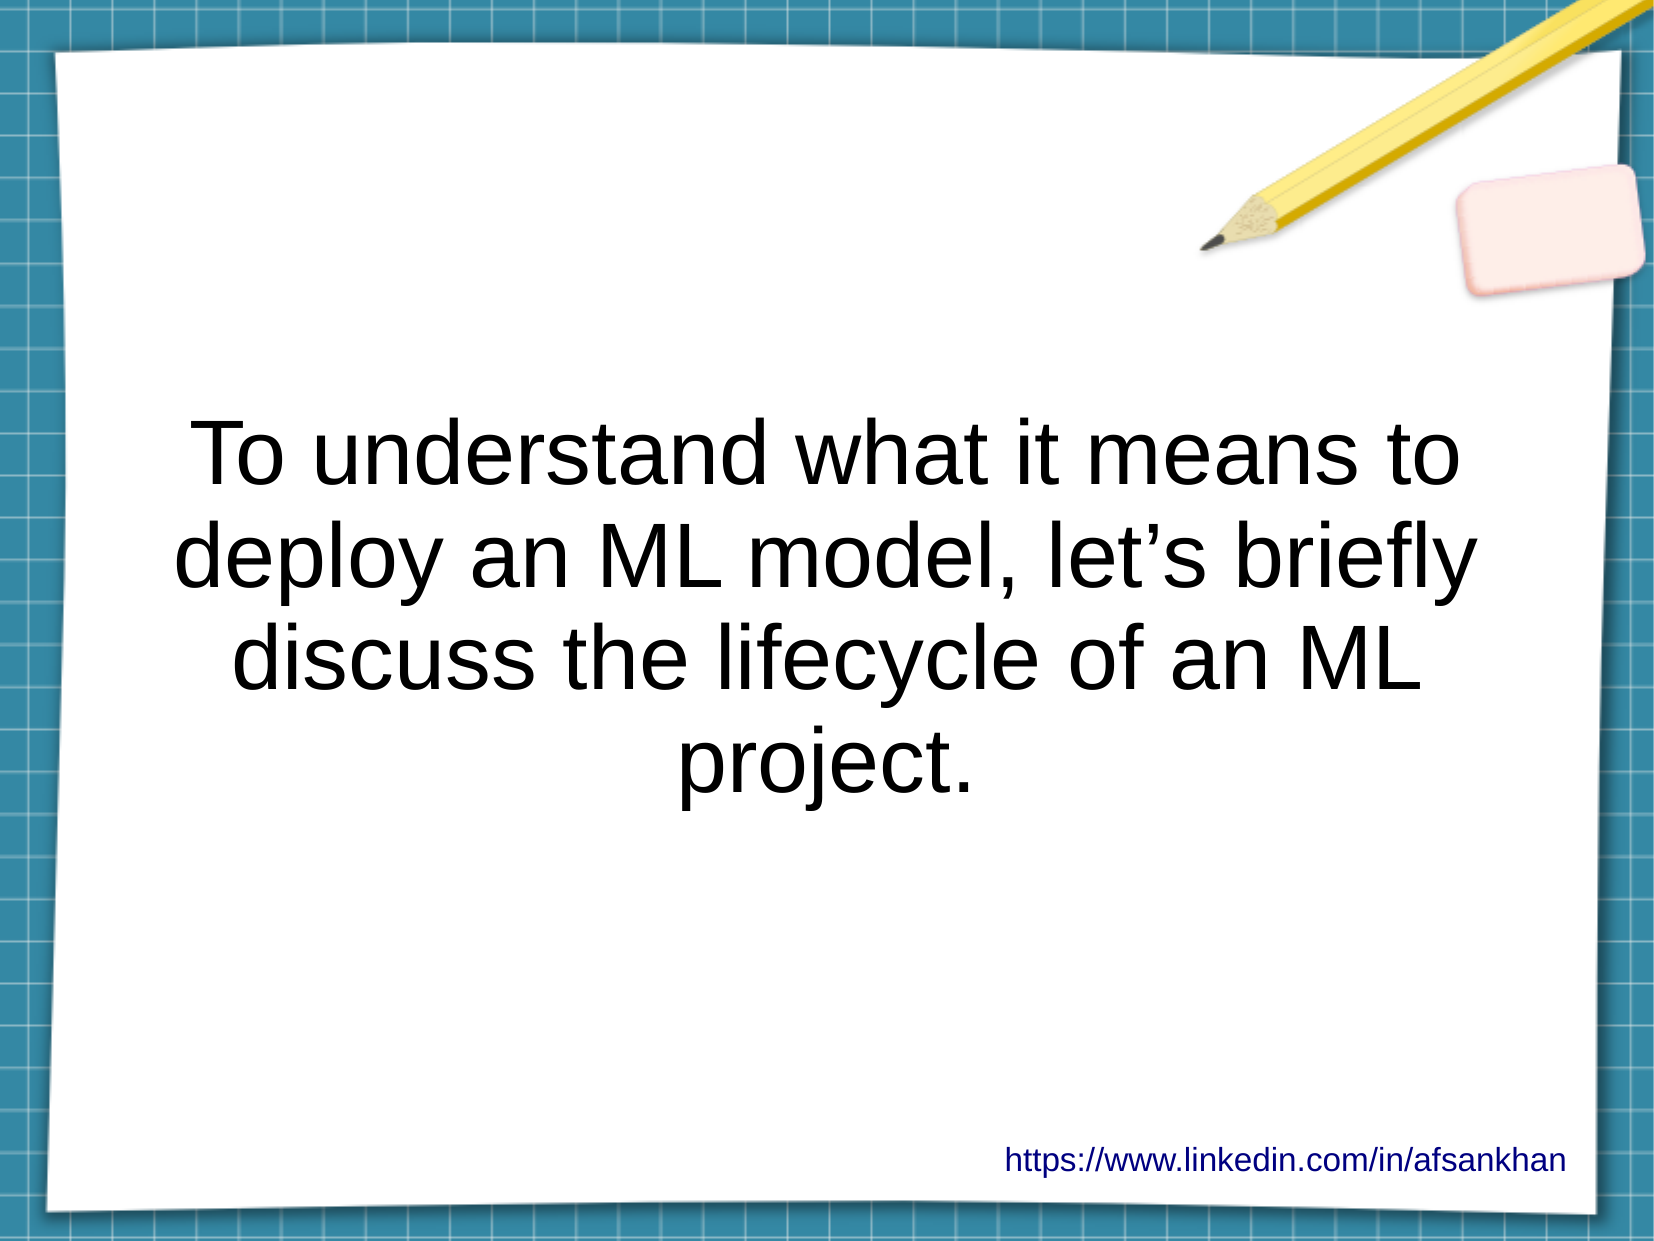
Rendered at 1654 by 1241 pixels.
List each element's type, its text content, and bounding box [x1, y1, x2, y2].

text_box https://www.linkedin.com/in/afsankhan [989, 1133, 1583, 1186]
title To understand what it means to deploy an ML model, let’s briefly discuss the lifecycle of an ML project. [82, 401, 1571, 812]
picture [0, 0, 1654, 1241]
